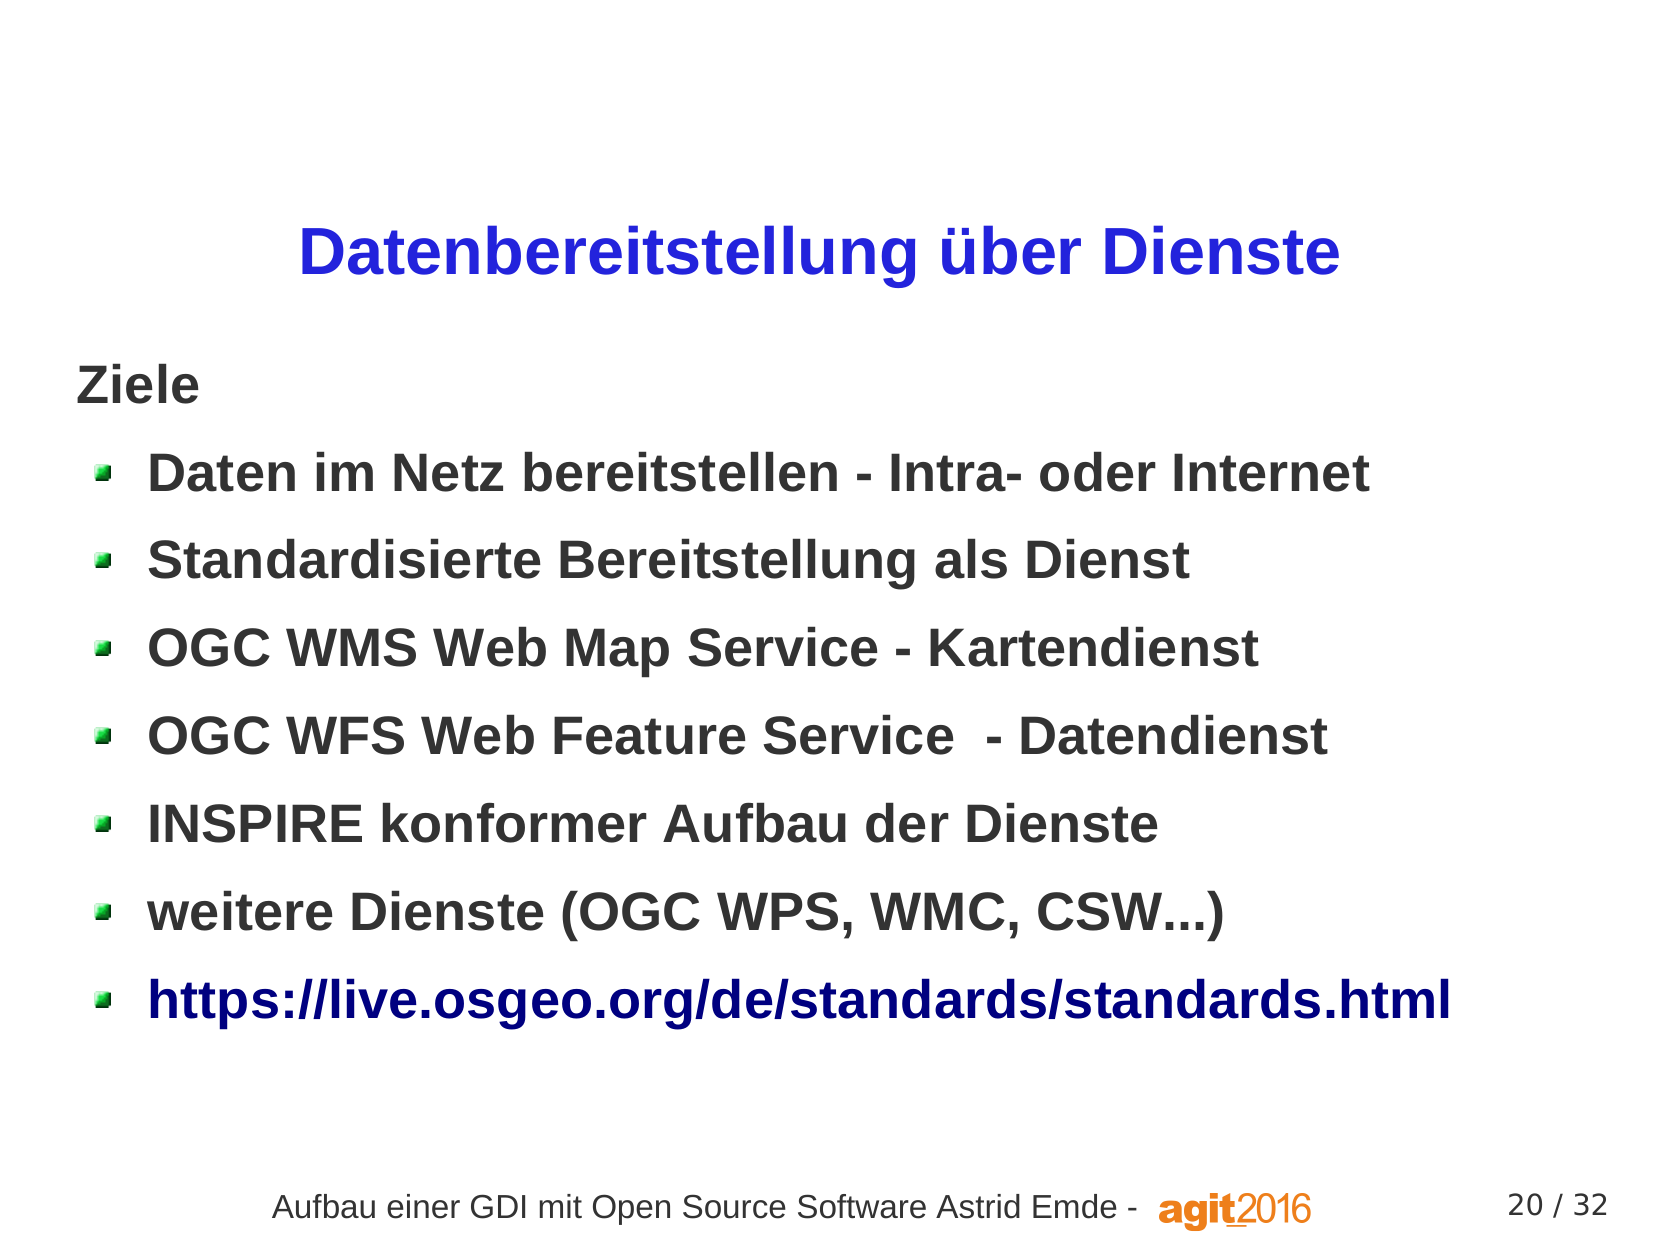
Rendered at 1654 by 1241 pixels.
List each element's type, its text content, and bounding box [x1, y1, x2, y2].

list Ziele Daten im Netz bereitstellen - Intra- oder Internet Standardisierte Bereitstellung als Dienst OGC WMS Web Map Service - Kartendienst OGC WFS Web Feature Service - Datendienst INSPIRE konformer Aufbau der Dienste weitere Dienste (OGC WPS, WMC, CSW...) https://live.osgeo.org/de/standards/standards.html [76, 354, 1565, 1173]
picture [1158, 1192, 1312, 1232]
title Datenbereitstellung über Dienste [76, 177, 1565, 325]
